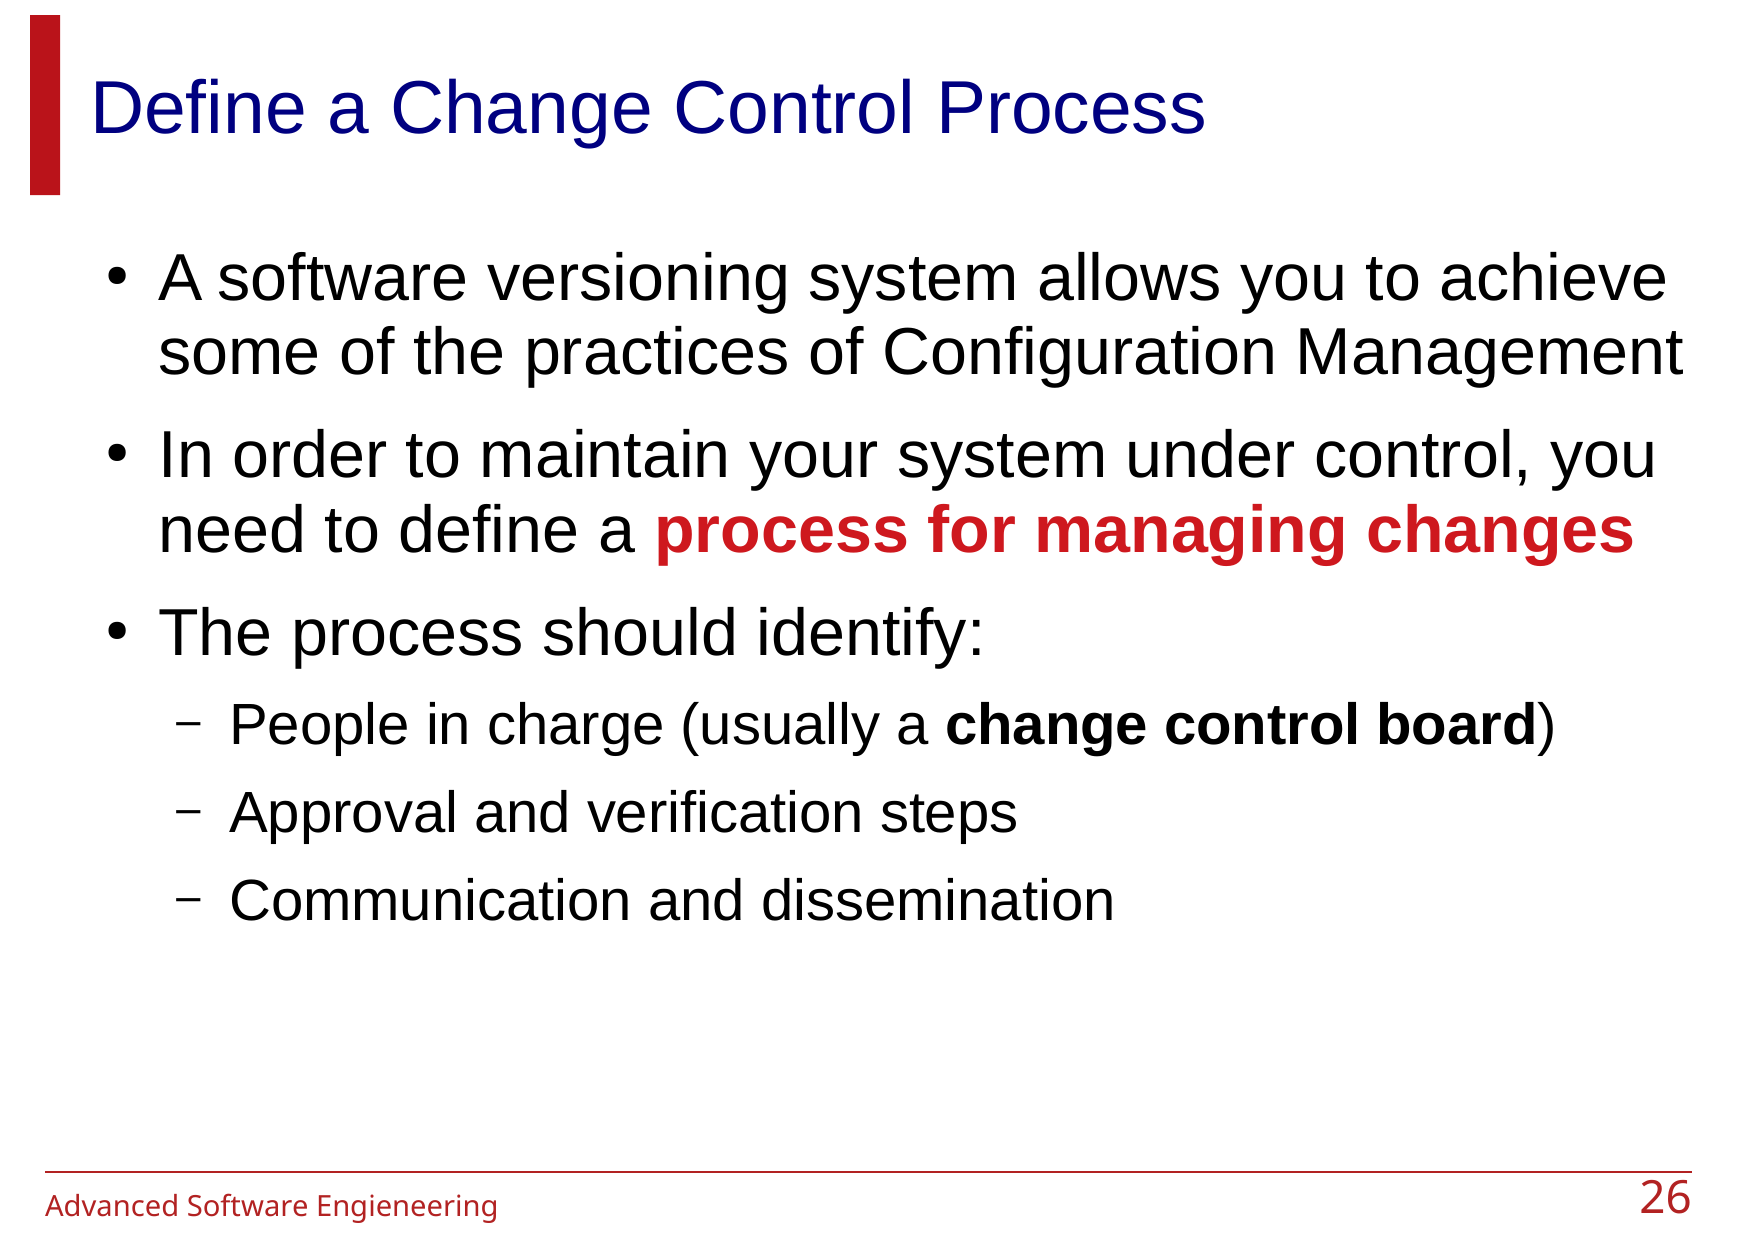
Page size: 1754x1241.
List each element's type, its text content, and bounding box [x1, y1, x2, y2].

list A software versioning system allows you to achieve some of the practices of Configuration Management In order to maintain your system under control, you need to define a process for managing changes The process should identify: People in charge (usually a change control board) Approval and verification steps Communication and dissemination [87, 240, 1696, 1081]
title Define a Change Control Process [90, 19, 1726, 196]
